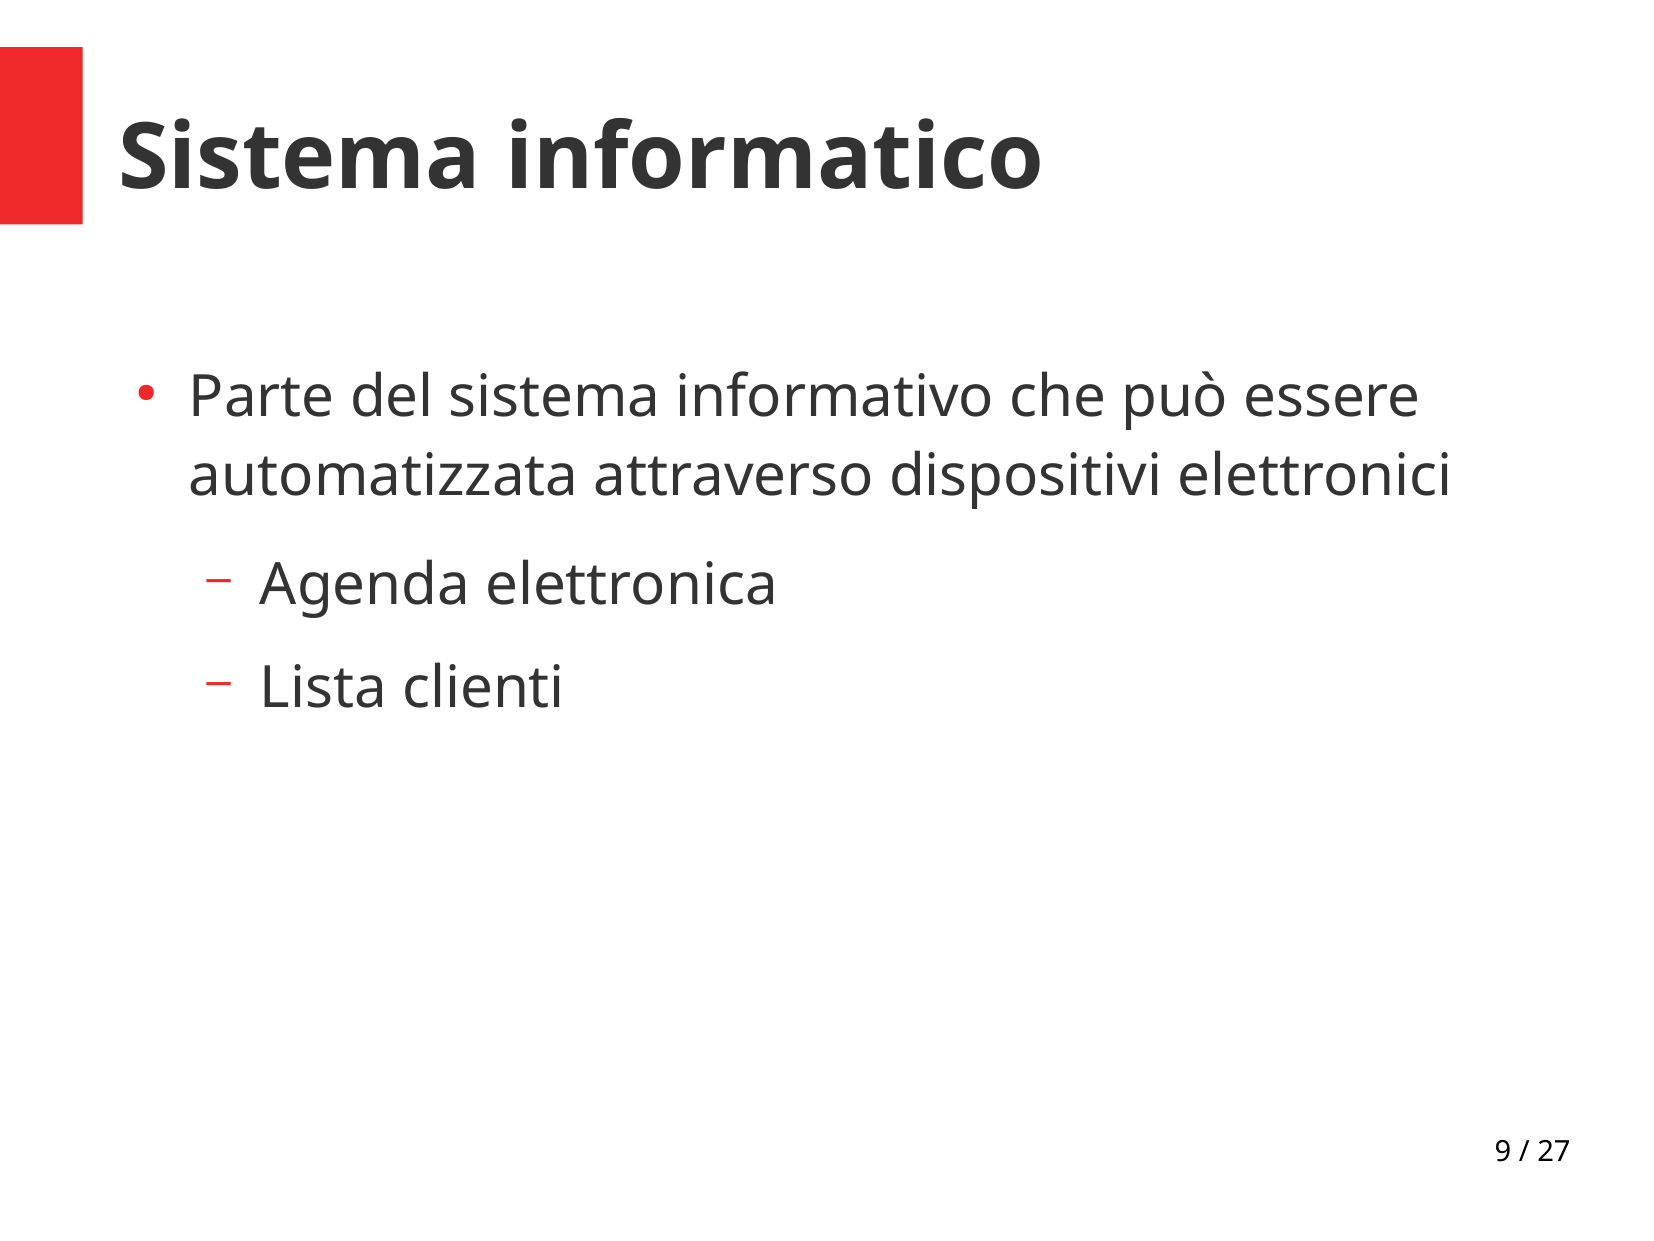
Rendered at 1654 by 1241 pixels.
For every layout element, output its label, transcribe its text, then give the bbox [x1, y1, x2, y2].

title Sistema informatico [118, 49, 1571, 257]
list Parte del sistema informativo che può essere automatizzata attraverso dispositivi elettronici Agenda elettronica Lista clienti [118, 354, 1536, 1074]
